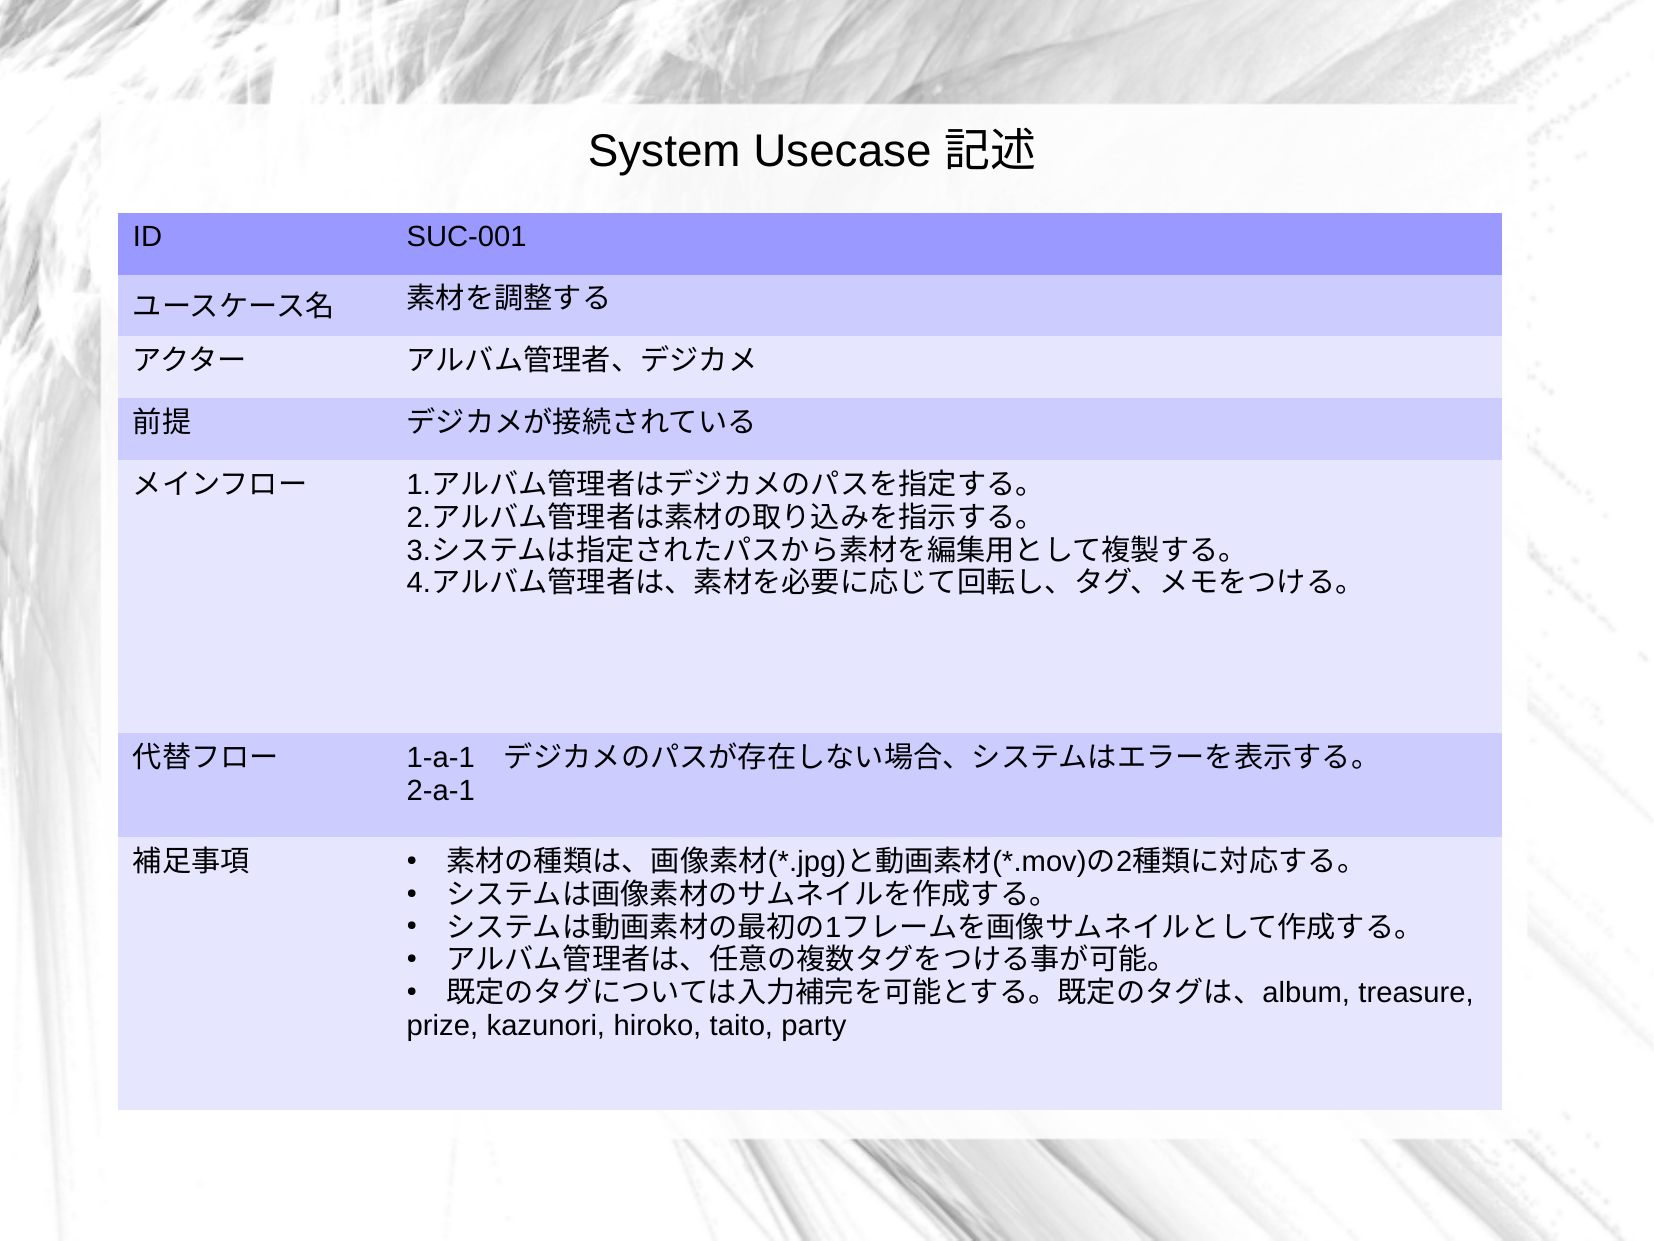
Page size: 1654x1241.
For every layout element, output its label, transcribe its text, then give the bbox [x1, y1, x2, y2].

table_header ID [118, 213, 392, 275]
picture [0, 0, 1654, 1241]
table_cell 1-a-1 デジカメのパスが存在しない場合、システムはエラーを表示する。 2-a-1 [392, 733, 1502, 837]
table_header SUC-001 [392, 213, 1502, 275]
table_cell アルバム管理者はデジカメのパスを指定する。 アルバム管理者は素材の取り込みを指示する。 システムは指定されたパスから素材を編集用として複製する。 アルバム管理者は、素材を必要に応じて回転し、タグ、メモをつける。 [392, 460, 1502, 733]
table_cell メインフロー [118, 460, 392, 733]
table_cell 前提 [118, 398, 392, 460]
table_cell アクター [118, 336, 392, 398]
table_cell 素材を調整する [392, 275, 1502, 336]
table_cell 素材の種類は、画像素材(*.jpg)と動画素材(*.mov)の2種類に対応する。 システムは画像素材のサムネイルを作成する。 システムは動画素材の最初の1フレームを画像サムネイルとして作成する。 アルバム管理者は、任意の複数タグをつける事が可能。 既定のタグについては入力補完を可能とする。既定のタグは、album, treasure, prize, kazunori, hiroko, taito, party [392, 837, 1502, 1110]
table_cell 代替フロー [118, 733, 392, 837]
table_cell アルバム管理者、デジカメ [392, 336, 1502, 398]
table_cell ユースケース名 [118, 275, 392, 336]
table_cell デジカメが接続されている [392, 398, 1502, 460]
title System Usecase 記述 [118, 112, 1506, 189]
table_cell 補足事項 [118, 837, 392, 1110]
